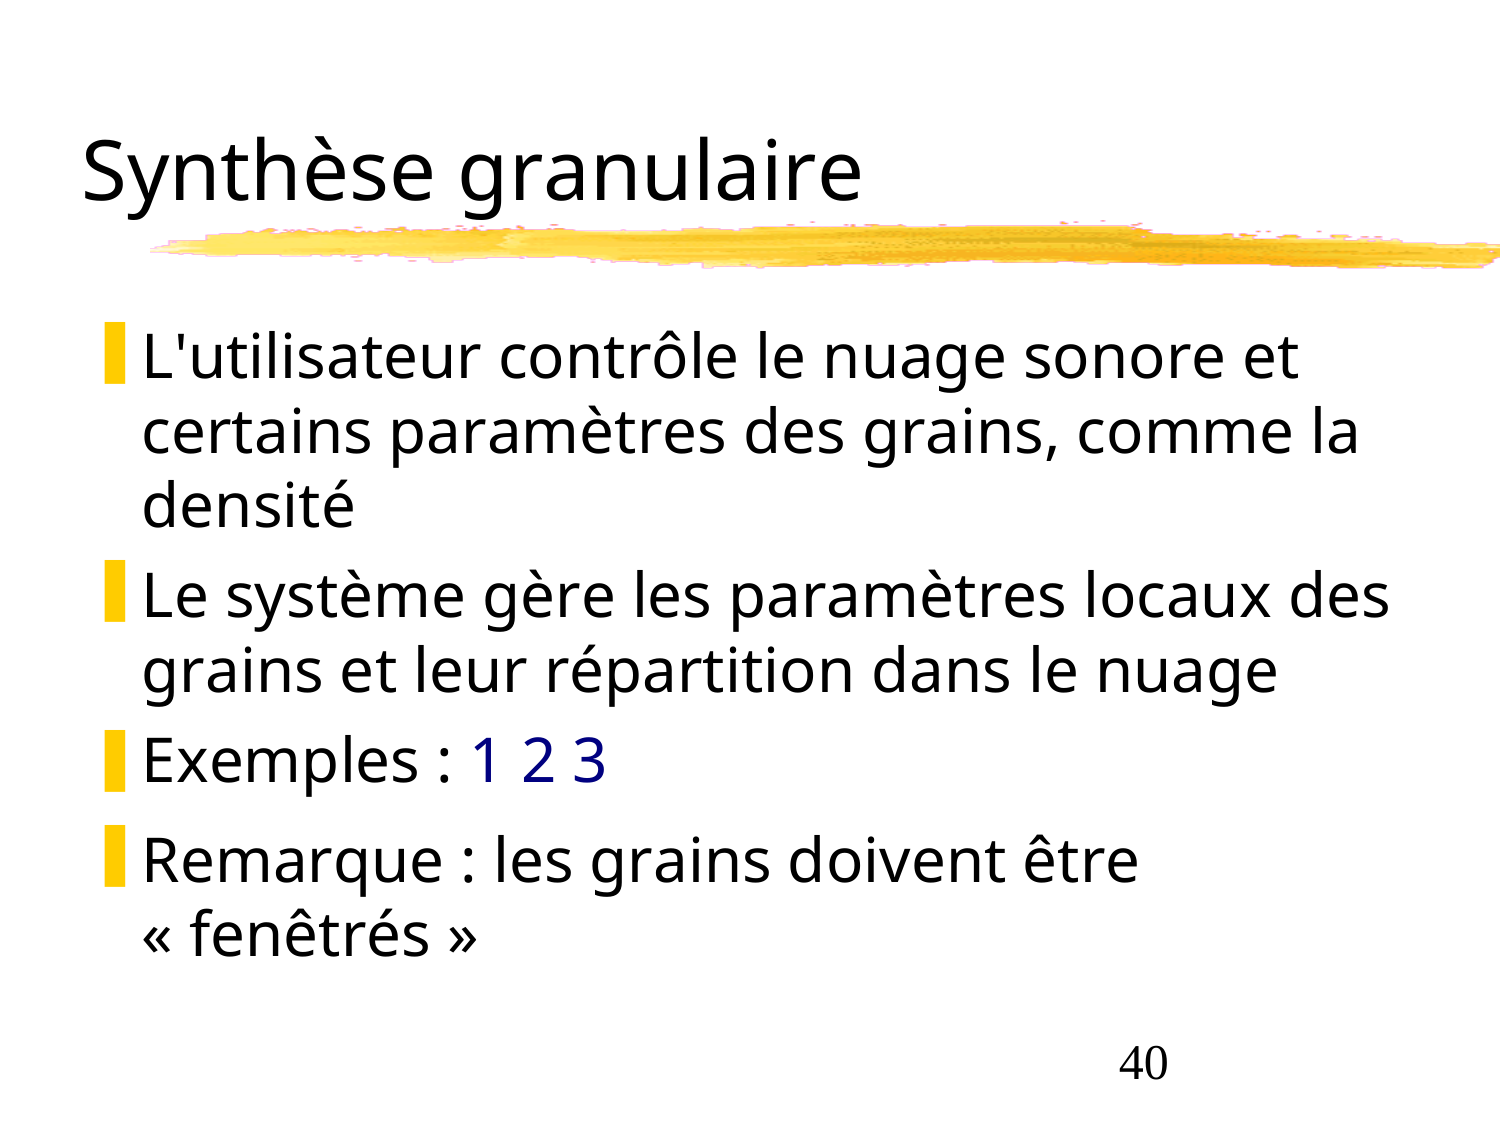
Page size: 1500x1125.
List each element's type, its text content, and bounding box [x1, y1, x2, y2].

title Synthèse granulaire [66, 8, 1342, 225]
picture [150, 215, 1500, 279]
list L'utilisateur contrôle le nuage sonore et certains paramètres des grains, comme la densité Le système gère les paramètres locaux des grains et leur répartition dans le nuage Exemples : 1 2 3 Remarque : les grains doivent être « fenêtrés » [74, 309, 1417, 1052]
